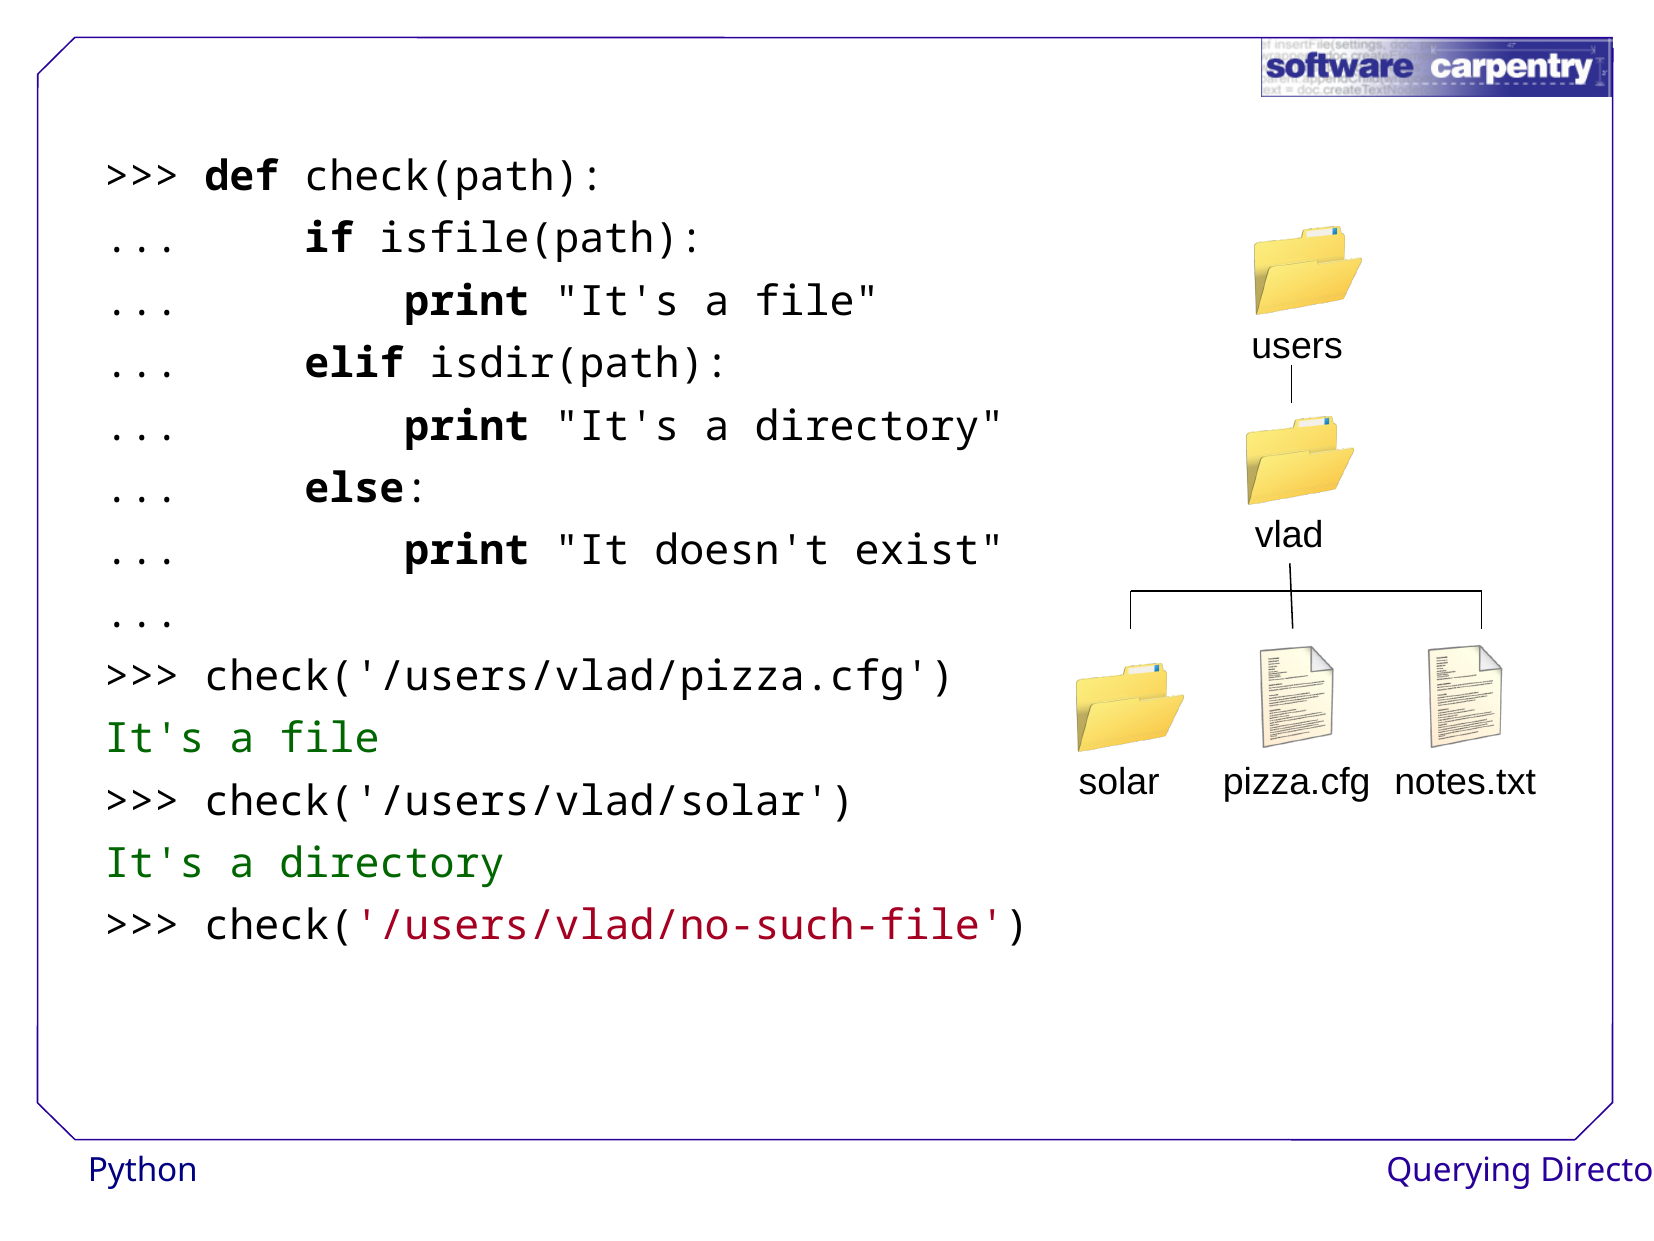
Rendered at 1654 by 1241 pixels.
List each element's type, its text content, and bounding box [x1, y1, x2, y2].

text_box solar [1063, 753, 1175, 811]
picture [1250, 212, 1366, 328]
picture [1072, 649, 1188, 765]
text_box notes.txt [1379, 753, 1552, 811]
picture [1408, 638, 1523, 753]
text_box vlad [1240, 506, 1339, 564]
text_box pizza.cfg [1208, 753, 1379, 811]
text_box >>> def check(path): ... if isfile(path): ... print "It's a file" ... elif isdir(path): ... print "It's a directory" ... else: ... print "It doesn't exist" ... >>> check('/users/vlad/pizza.cfg') It's a file >>> check('/users/vlad/solar') It's a directory >>> check('/users/vlad/no-such-file') [89, 128, 1512, 1037]
text_box users [1236, 316, 1358, 375]
picture [1261, 39, 1613, 97]
picture [1240, 639, 1354, 753]
picture [1242, 402, 1358, 518]
